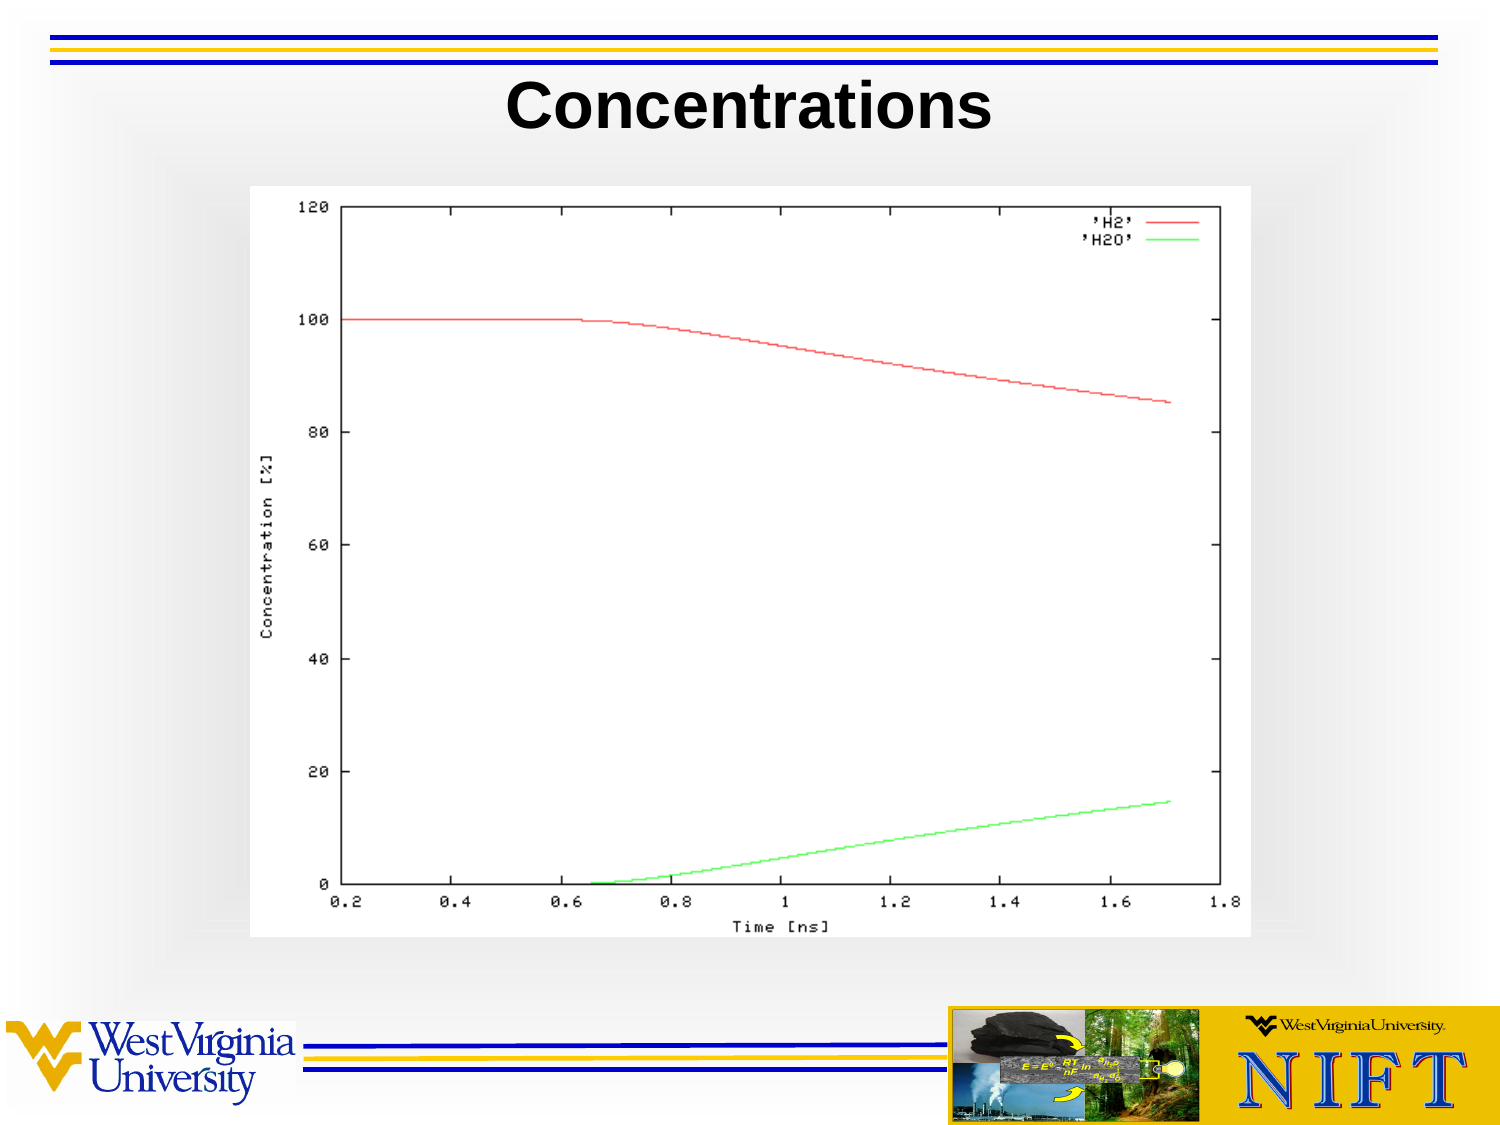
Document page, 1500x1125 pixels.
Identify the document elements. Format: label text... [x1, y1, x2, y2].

picture [250, 186, 1251, 937]
title Concentrations [75, 45, 1426, 166]
picture [948, 1006, 1500, 1125]
